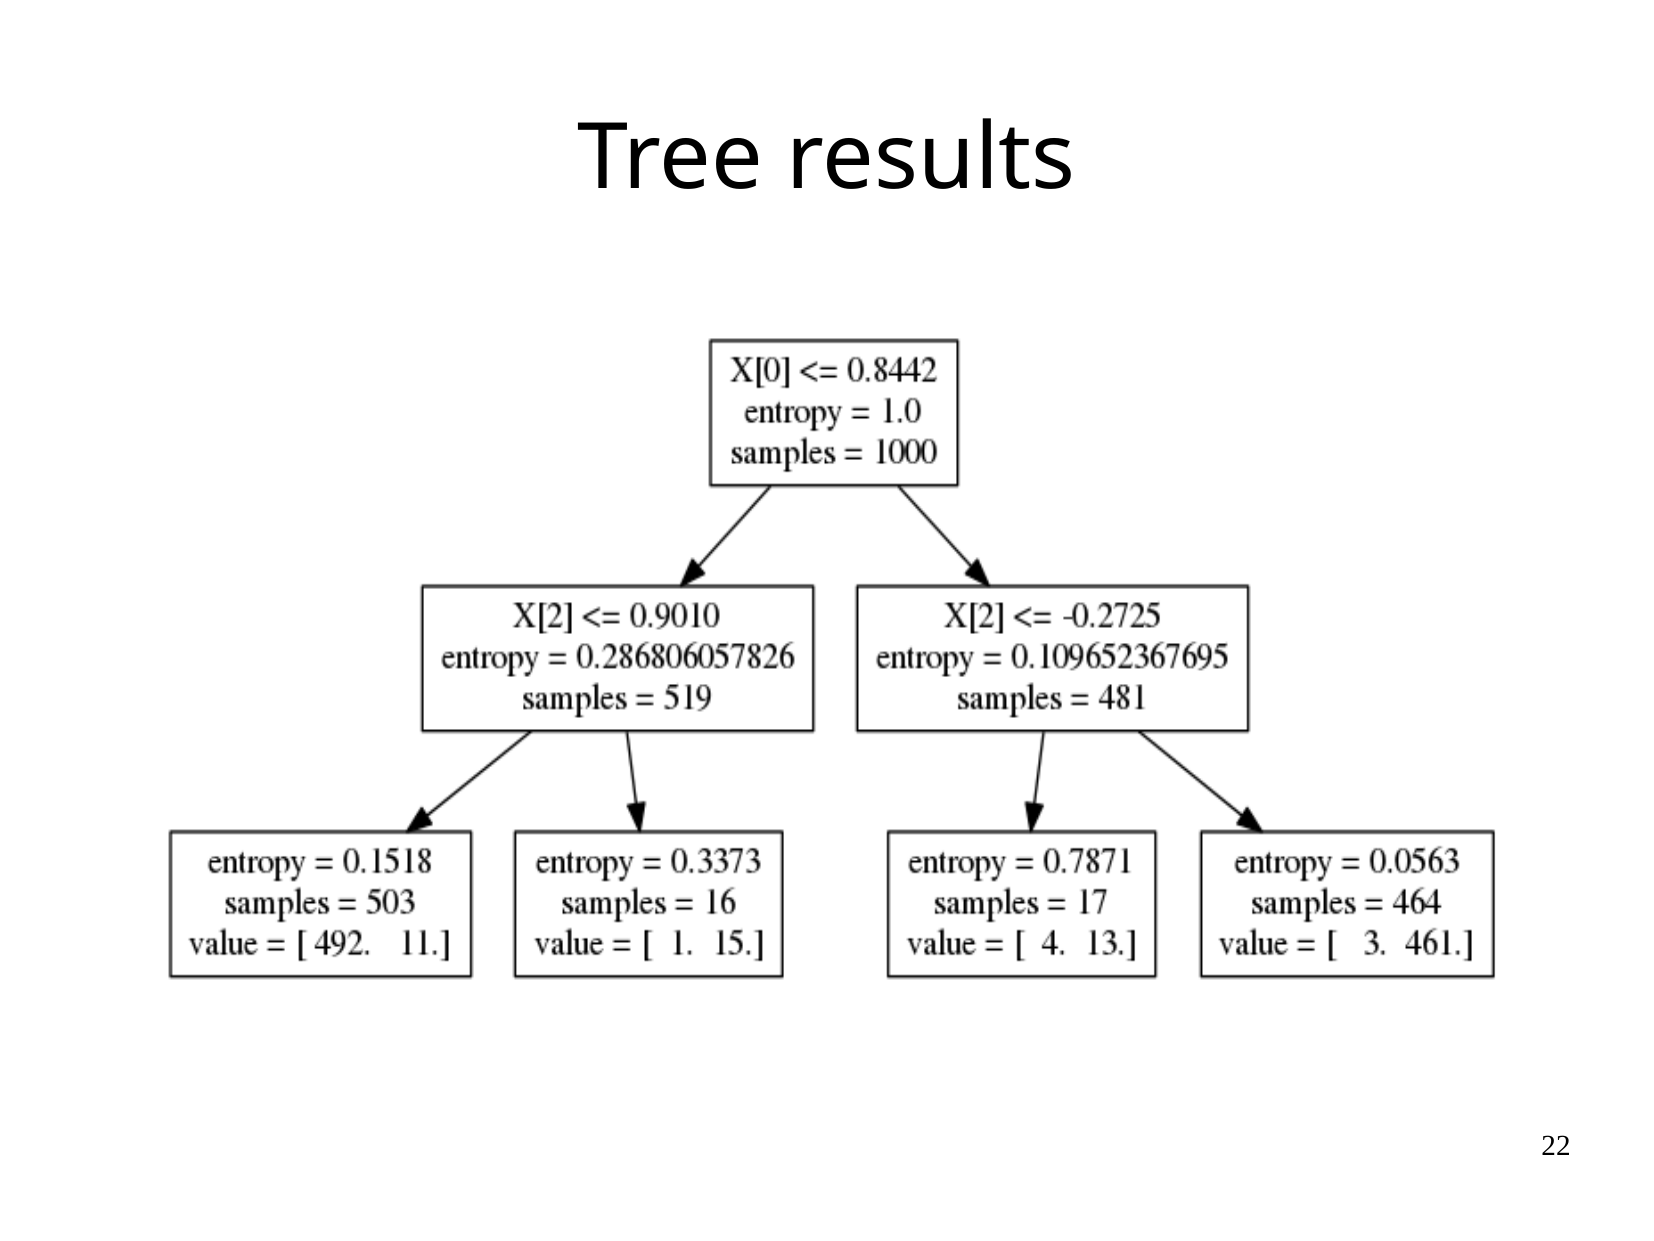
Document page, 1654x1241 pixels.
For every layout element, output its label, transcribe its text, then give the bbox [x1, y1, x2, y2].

title Tree results [82, 49, 1571, 257]
picture [162, 329, 1504, 991]
